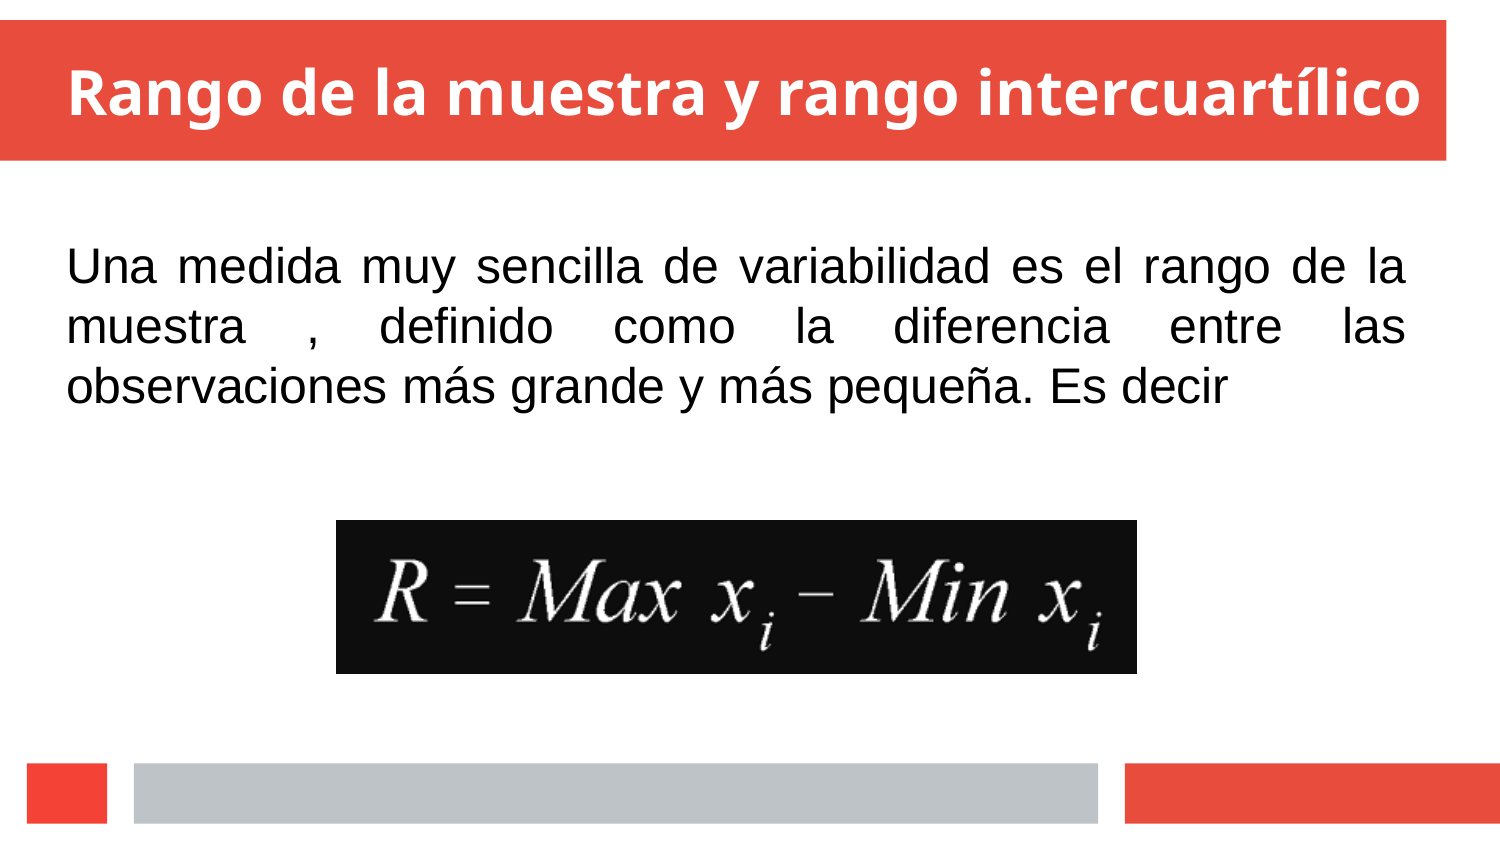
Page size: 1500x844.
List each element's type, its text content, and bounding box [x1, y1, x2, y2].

title Rango de la muestra y rango intercuartílico [53, 40, 1447, 141]
subtitle Una medida muy sencilla de variabilidad es el rango de la muestra , definido como la diferencia entre las observaciones más grande y más pequeña. Es decir [53, 220, 1420, 744]
picture [336, 520, 1137, 674]
